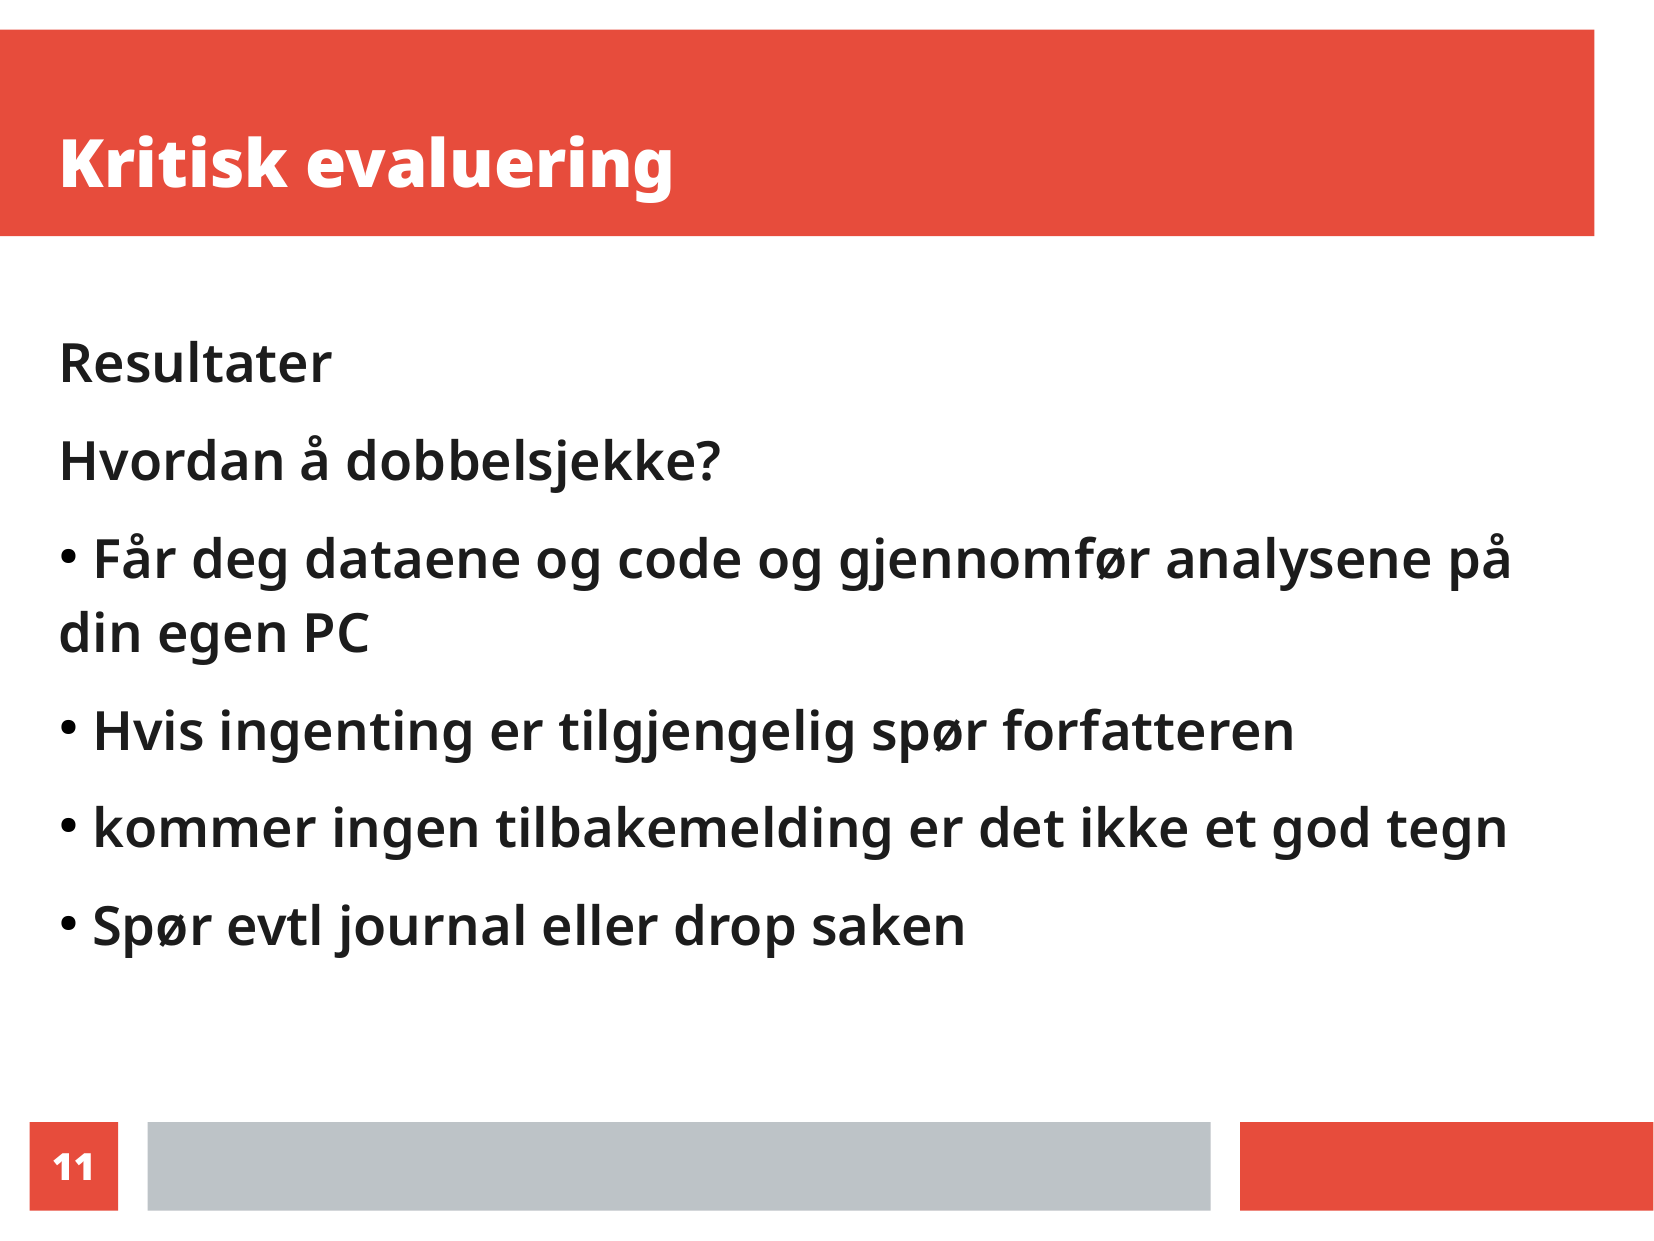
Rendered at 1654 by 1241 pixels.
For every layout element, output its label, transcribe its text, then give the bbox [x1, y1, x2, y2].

list Resultater Hvordan å dobbelsjekke? Får deg dataene og code og gjennomfør analysene på din egen PC Hvis ingenting er tilgjengelig spør forfatteren kommer ingen tilbakemelding er det ikke et god tegn Spør evtl journal eller drop saken [59, 324, 1565, 970]
title Kritisk evaluering [59, 59, 1595, 207]
